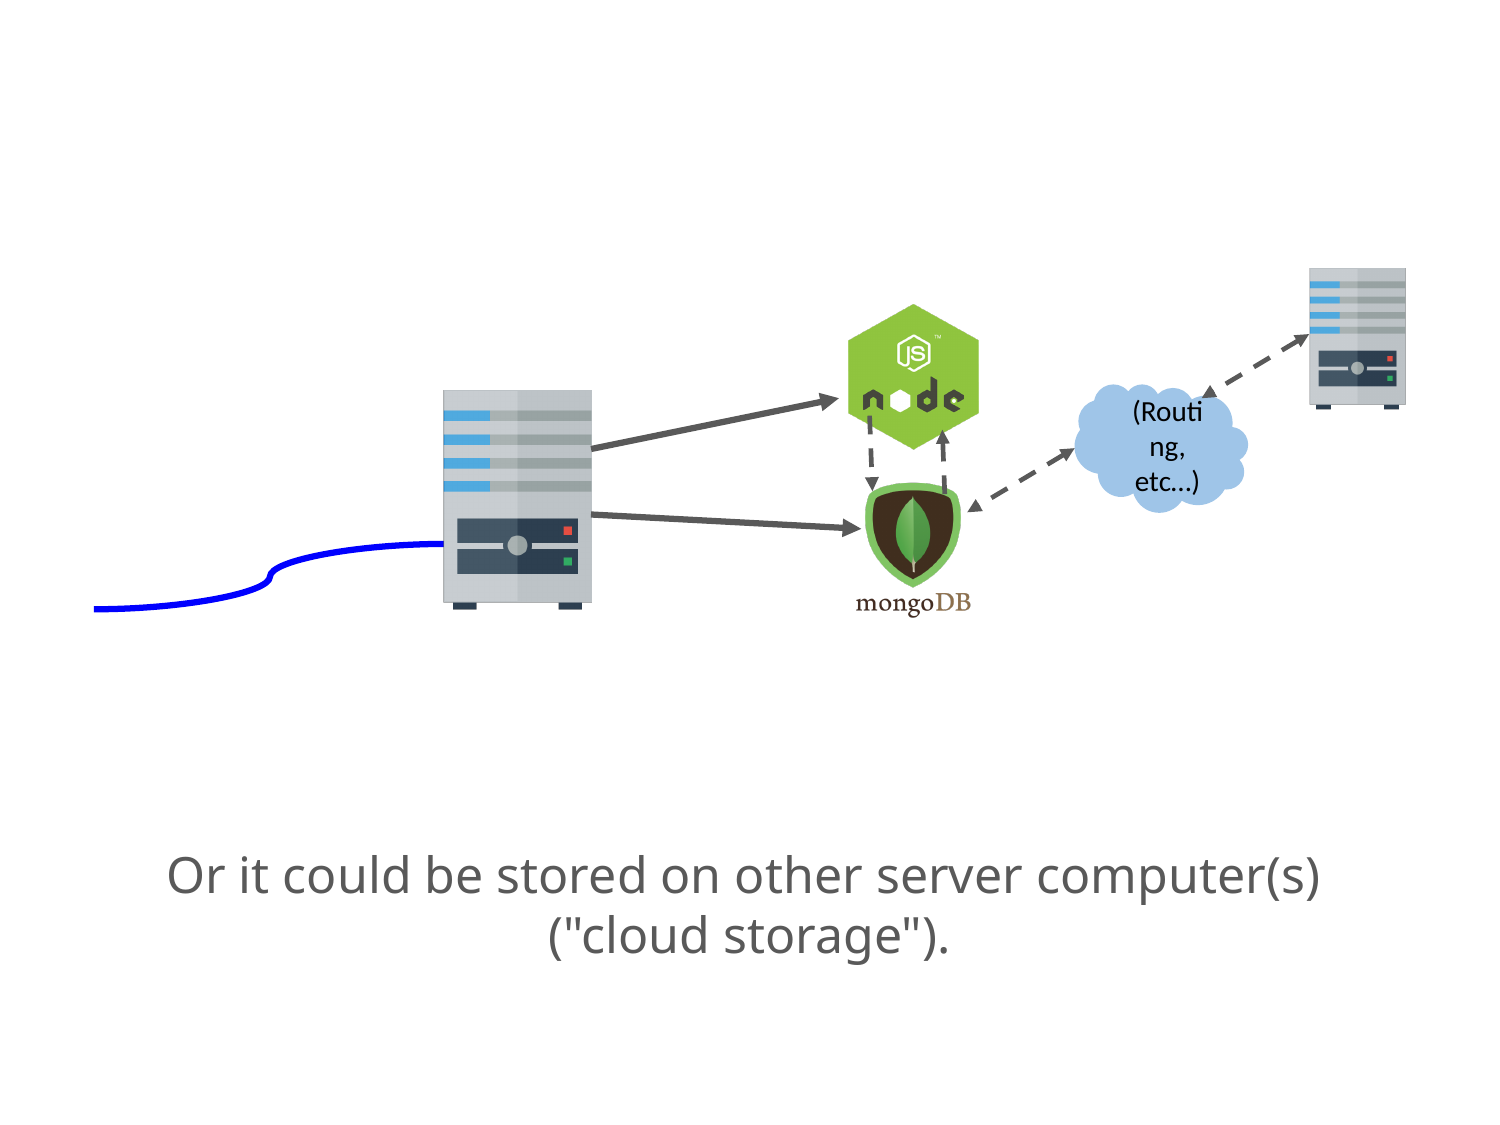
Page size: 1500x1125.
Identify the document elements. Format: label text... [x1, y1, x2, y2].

picture [838, 302, 988, 452]
list Or it could be stored on other server computer(s) ("cloud storage"). [148, 828, 1352, 989]
picture [1281, 265, 1432, 416]
picture [399, 385, 633, 620]
text_box (Routing, etc…) [1074, 384, 1249, 513]
picture [838, 463, 988, 638]
